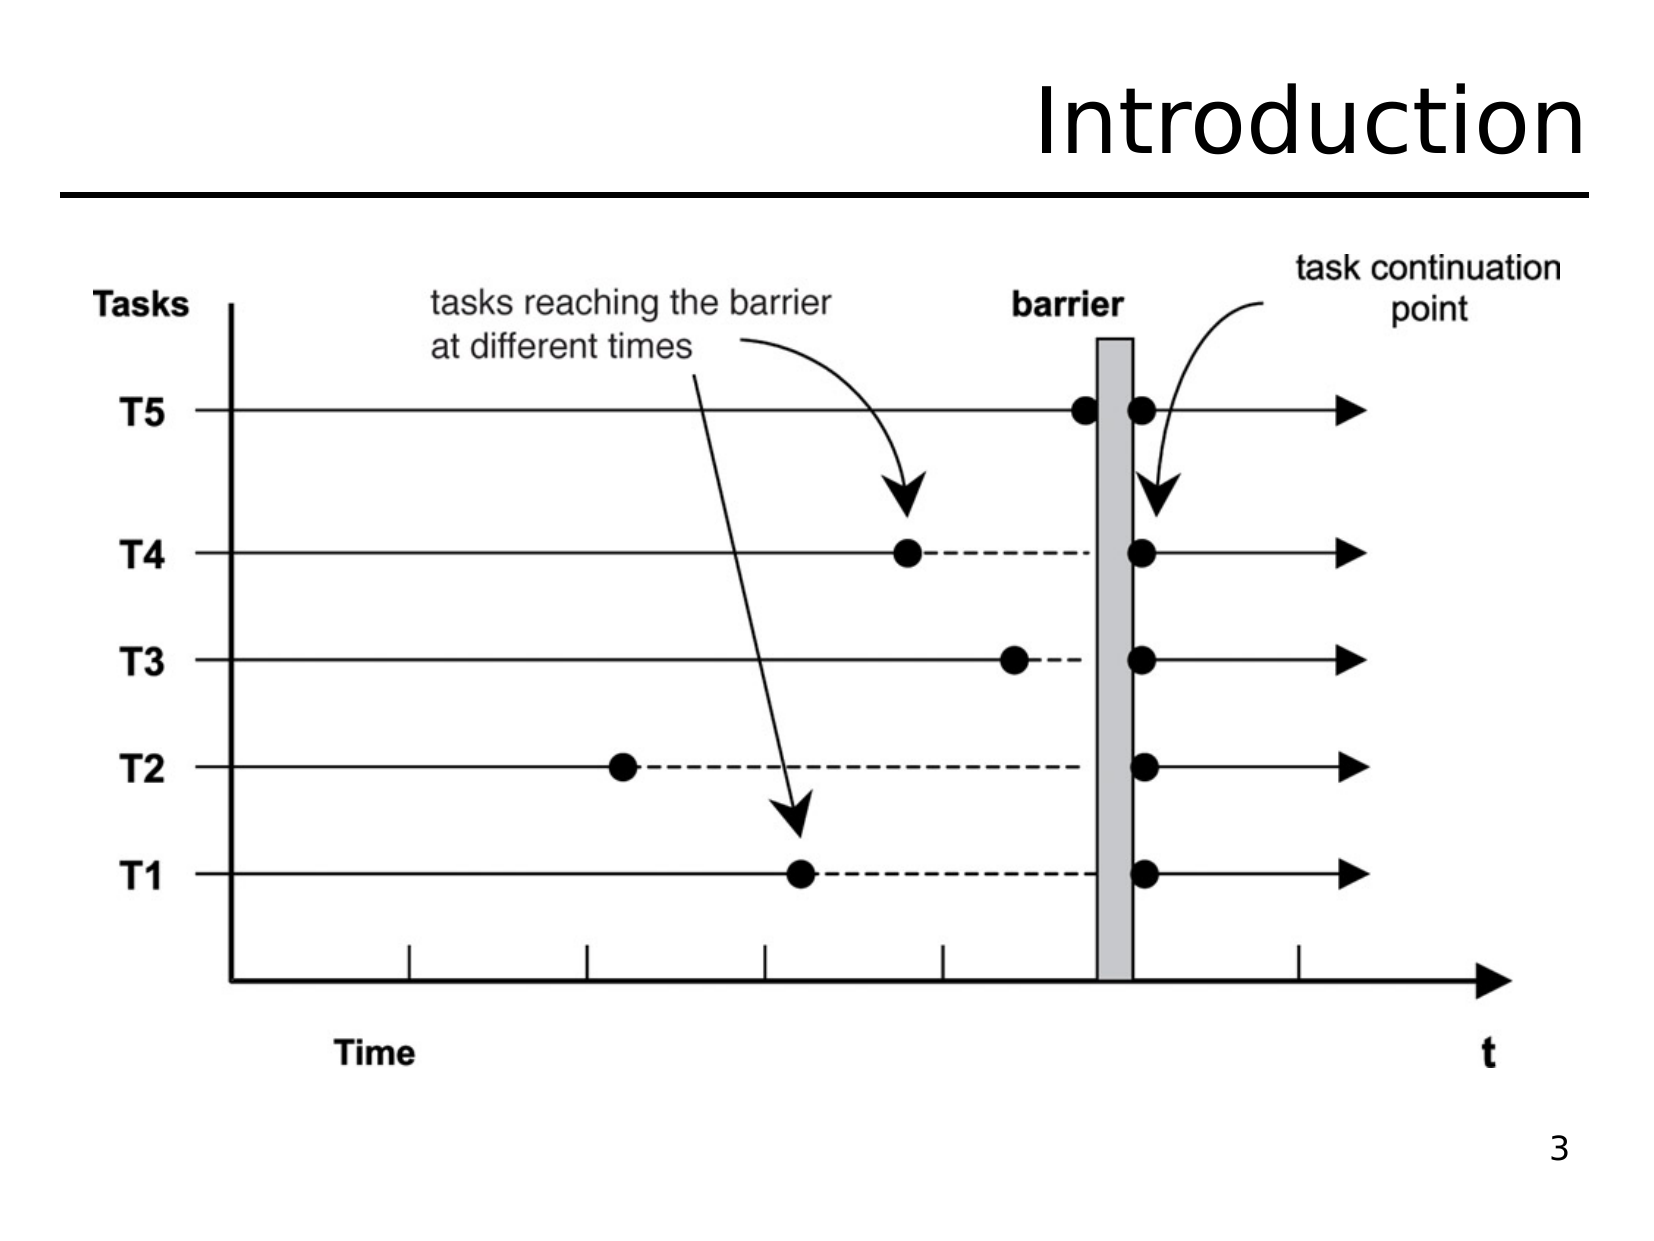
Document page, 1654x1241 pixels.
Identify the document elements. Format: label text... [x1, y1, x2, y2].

title Introduction [101, 17, 1590, 226]
picture [93, 254, 1560, 1068]
